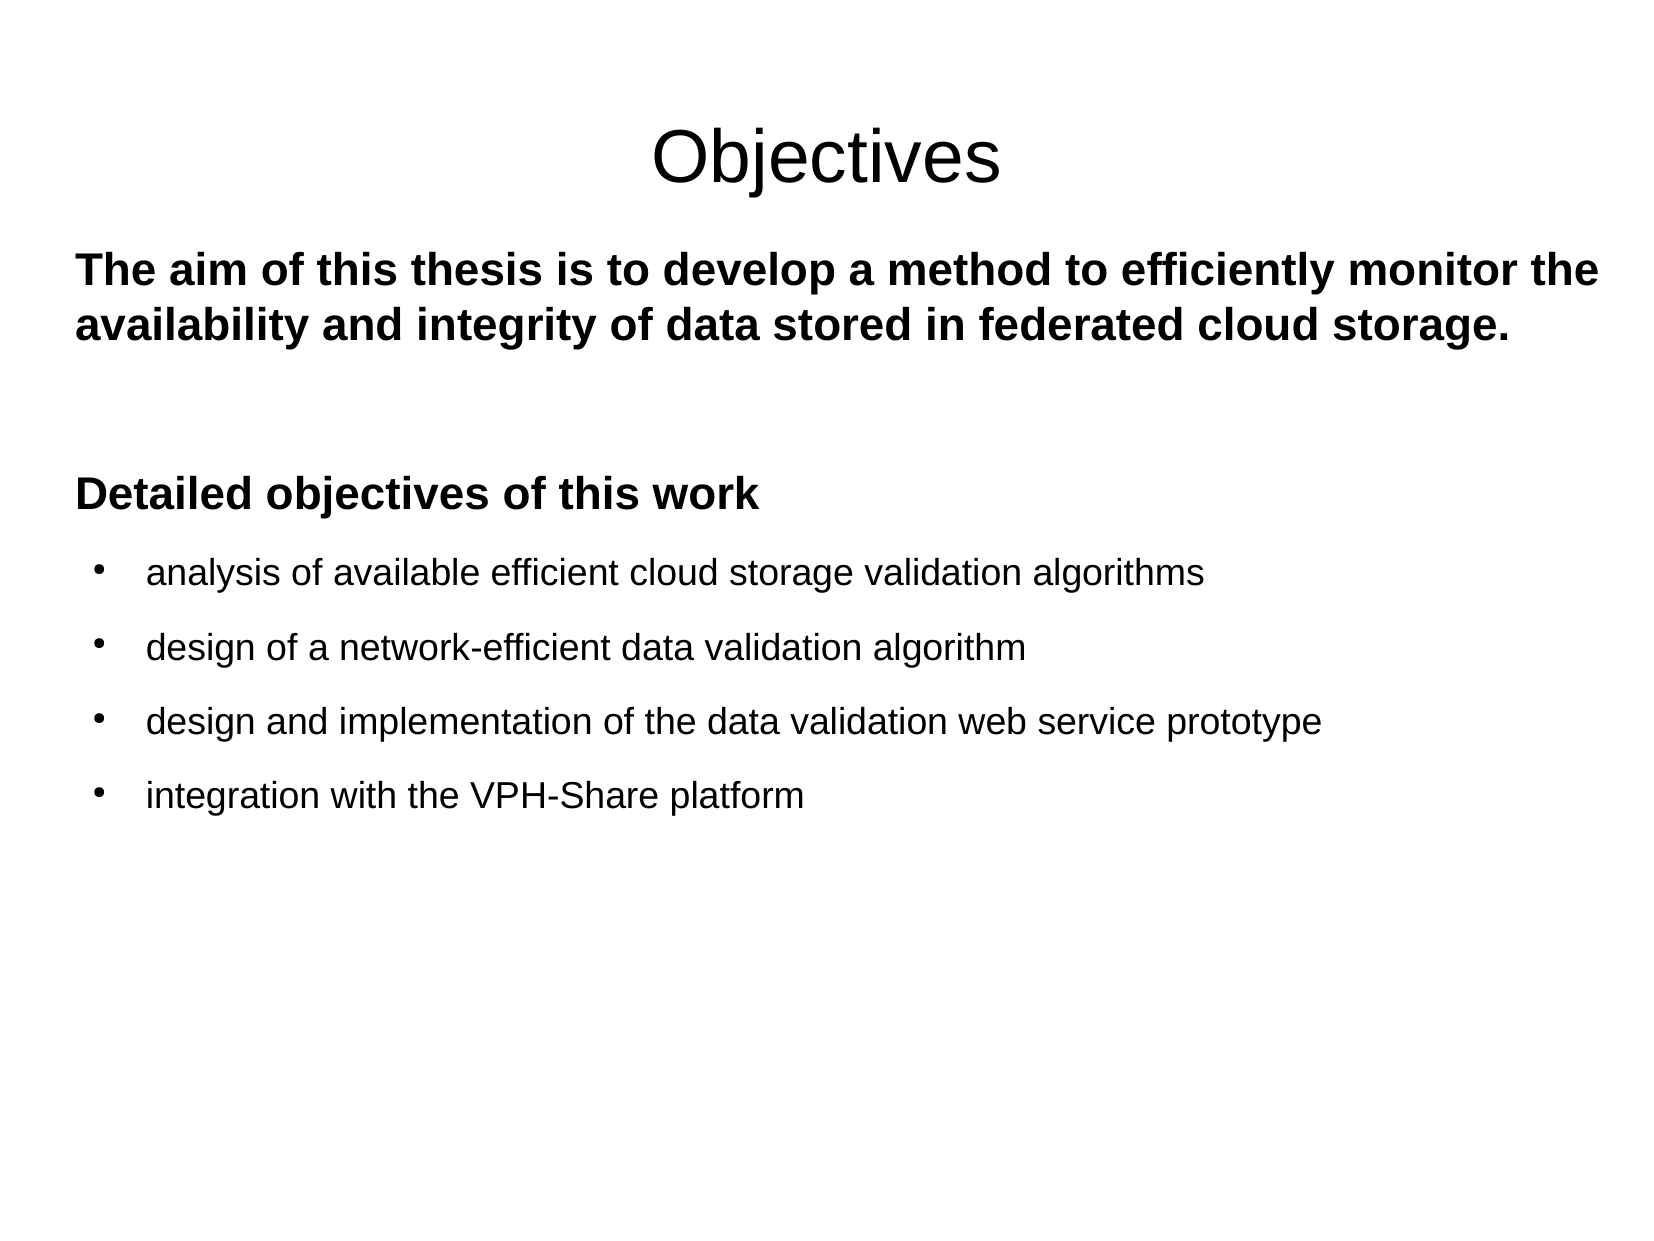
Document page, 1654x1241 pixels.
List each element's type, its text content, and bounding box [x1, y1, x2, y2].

text_box Objectives [82, 49, 1571, 240]
list The aim of this thesis is to develop a method to efficiently monitor the availability and integrity of data stored in federated cloud storage. Detailed objectives of this work analysis of available efficient cloud storage validation algorithms design of a network-efficient data validation algorithm design and implementation of the data validation web service prototype integration with the VPH-Share platform [75, 240, 1606, 1186]
